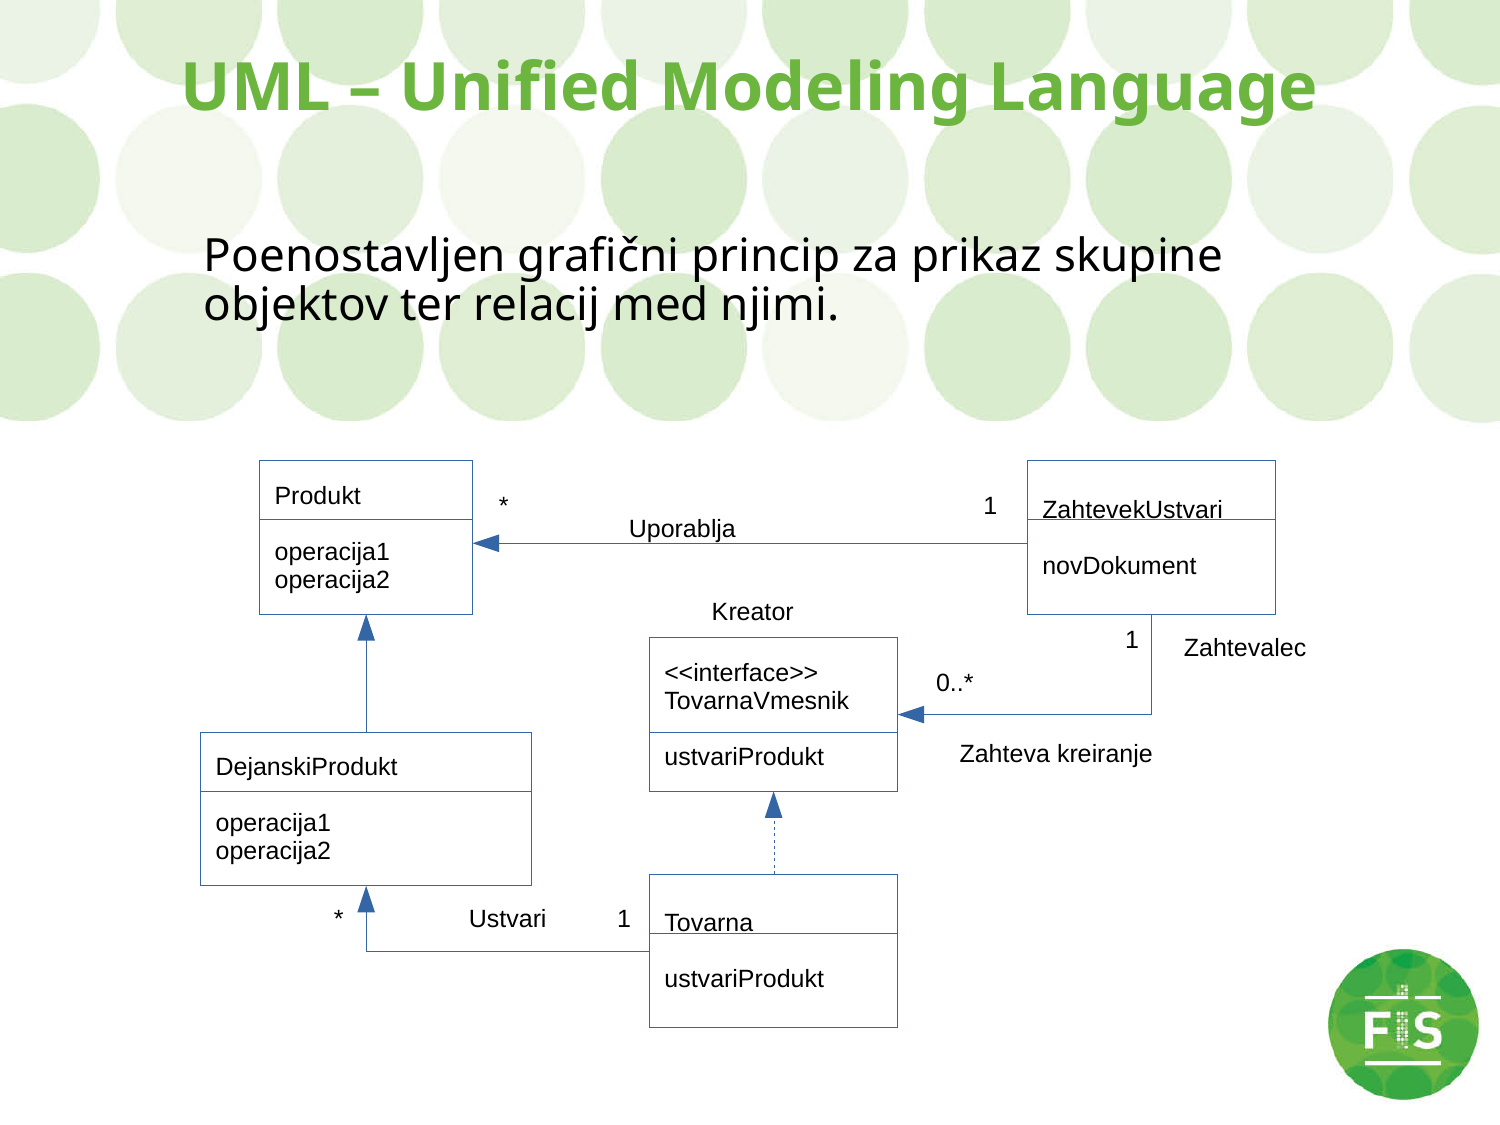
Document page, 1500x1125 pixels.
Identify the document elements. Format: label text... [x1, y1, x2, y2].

text_box DejanskiProdukt operacija1 operacija2 [200, 732, 532, 791]
text_box <<interface>> TovarnaVmesnik ustvariProdukt [649, 733, 898, 792]
text_box Kreator [696, 590, 851, 702]
text_box Tovarna ustvariProdukt [649, 934, 898, 1028]
text_box Zahteva kreiranje [944, 732, 1241, 916]
text_box 1 [968, 484, 1004, 528]
text_box Uporablja [614, 507, 752, 551]
text_box Produkt operacija1 operacija2 [259, 460, 473, 519]
text_box Produkt operacija1 operacija2 [259, 520, 473, 615]
title UML – Unified Modeling Language [75, 45, 1425, 233]
picture [0, 0, 1500, 1125]
text_box * [318, 897, 355, 941]
text_box Zahtevalec [1169, 625, 1347, 669]
text_box 1 [602, 897, 638, 941]
text_box 1 [1110, 618, 1146, 662]
text_box * [484, 484, 520, 528]
text_box Tovarna ustvariProdukt [649, 874, 898, 933]
text_box DejanskiProdukt operacija1 operacija2 [200, 792, 532, 886]
text_box <<interface>> TovarnaVmesnik ustvariProdukt [649, 637, 898, 732]
list Poenostavljen grafični princip za prikaz skupine objektov ter relacij med njimi. [118, 224, 1323, 343]
text_box ZahtevekUstvari novDokument [1027, 460, 1276, 519]
text_box 0..* [921, 661, 993, 705]
text_box ZahtevekUstvari novDokument [1027, 520, 1276, 615]
